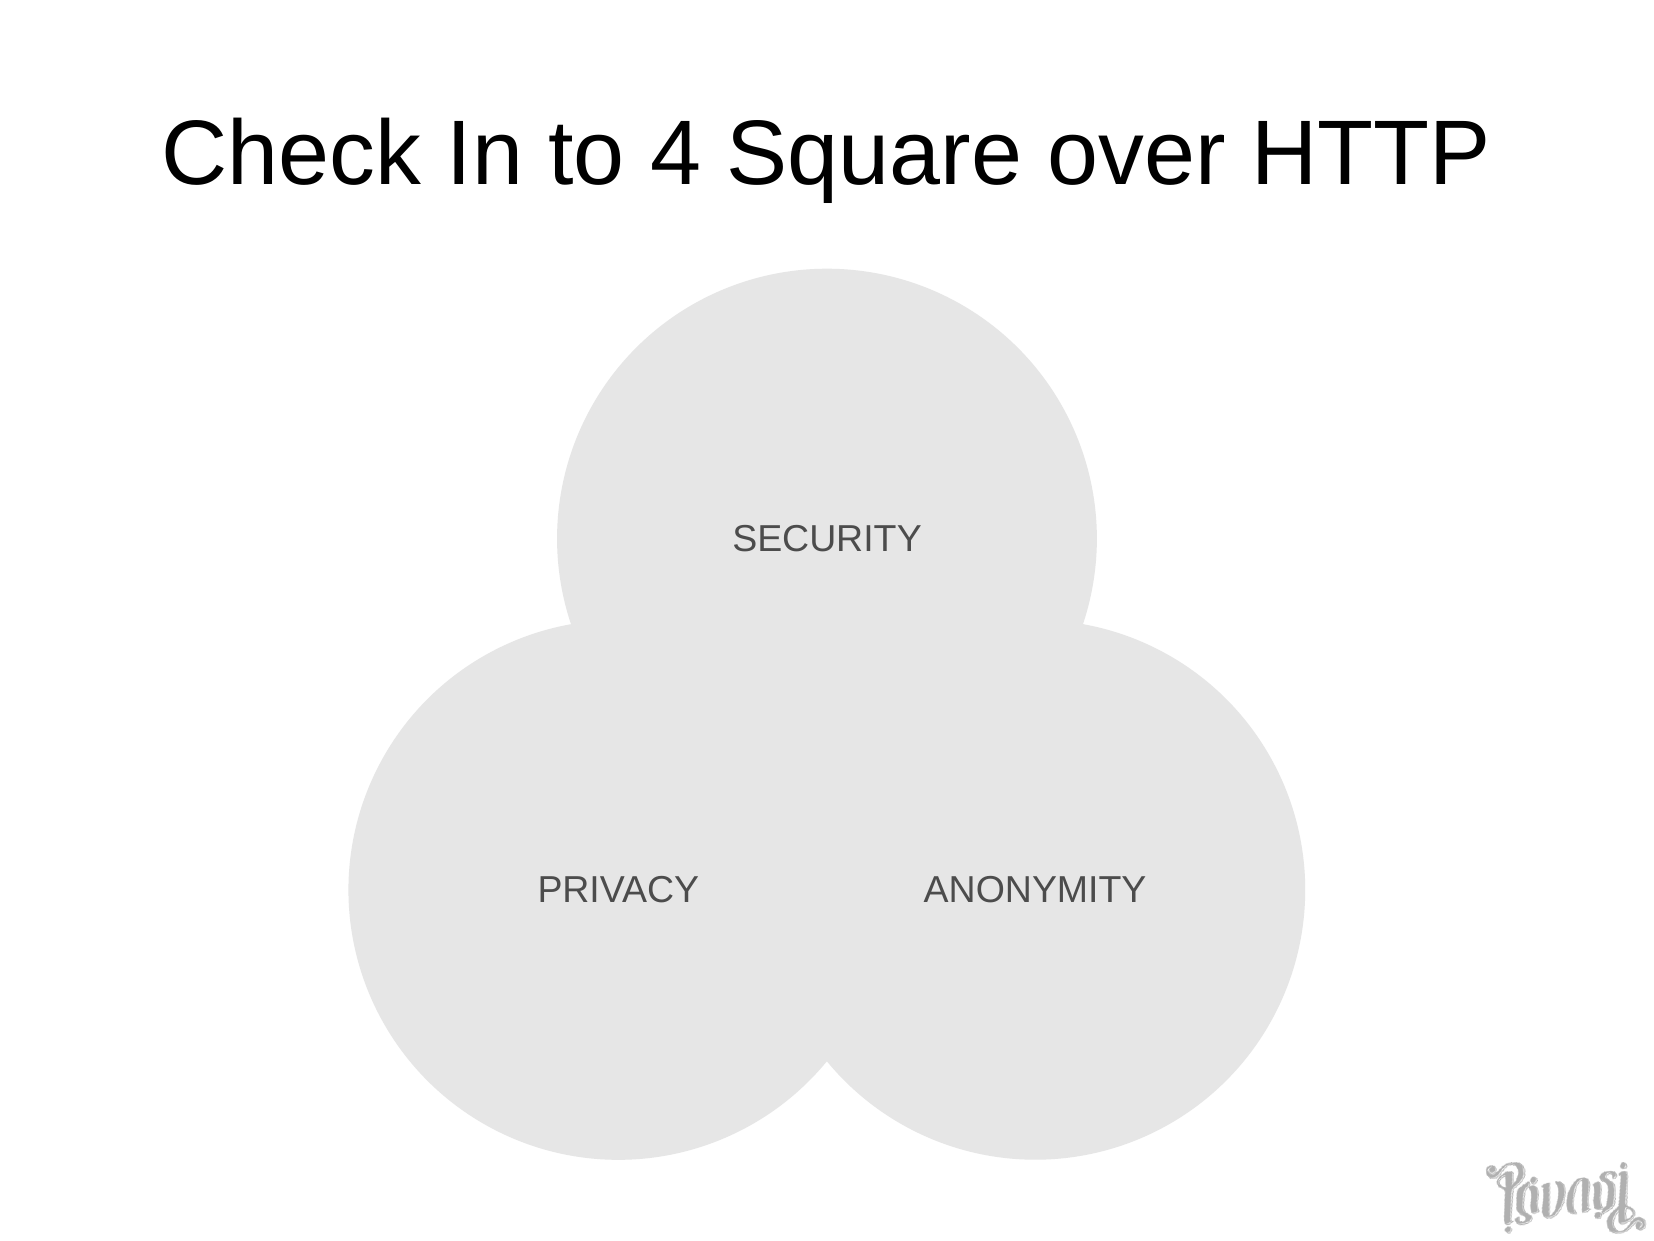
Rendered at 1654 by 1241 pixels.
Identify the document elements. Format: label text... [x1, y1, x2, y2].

text_box ANONYMITY [827, 626, 1303, 1157]
title Check In to 4 Square over HTTP [82, 49, 1571, 257]
text_box PRIVACY [351, 622, 886, 1157]
text_box SECURITY [560, 271, 1094, 802]
picture [1484, 1147, 1648, 1241]
